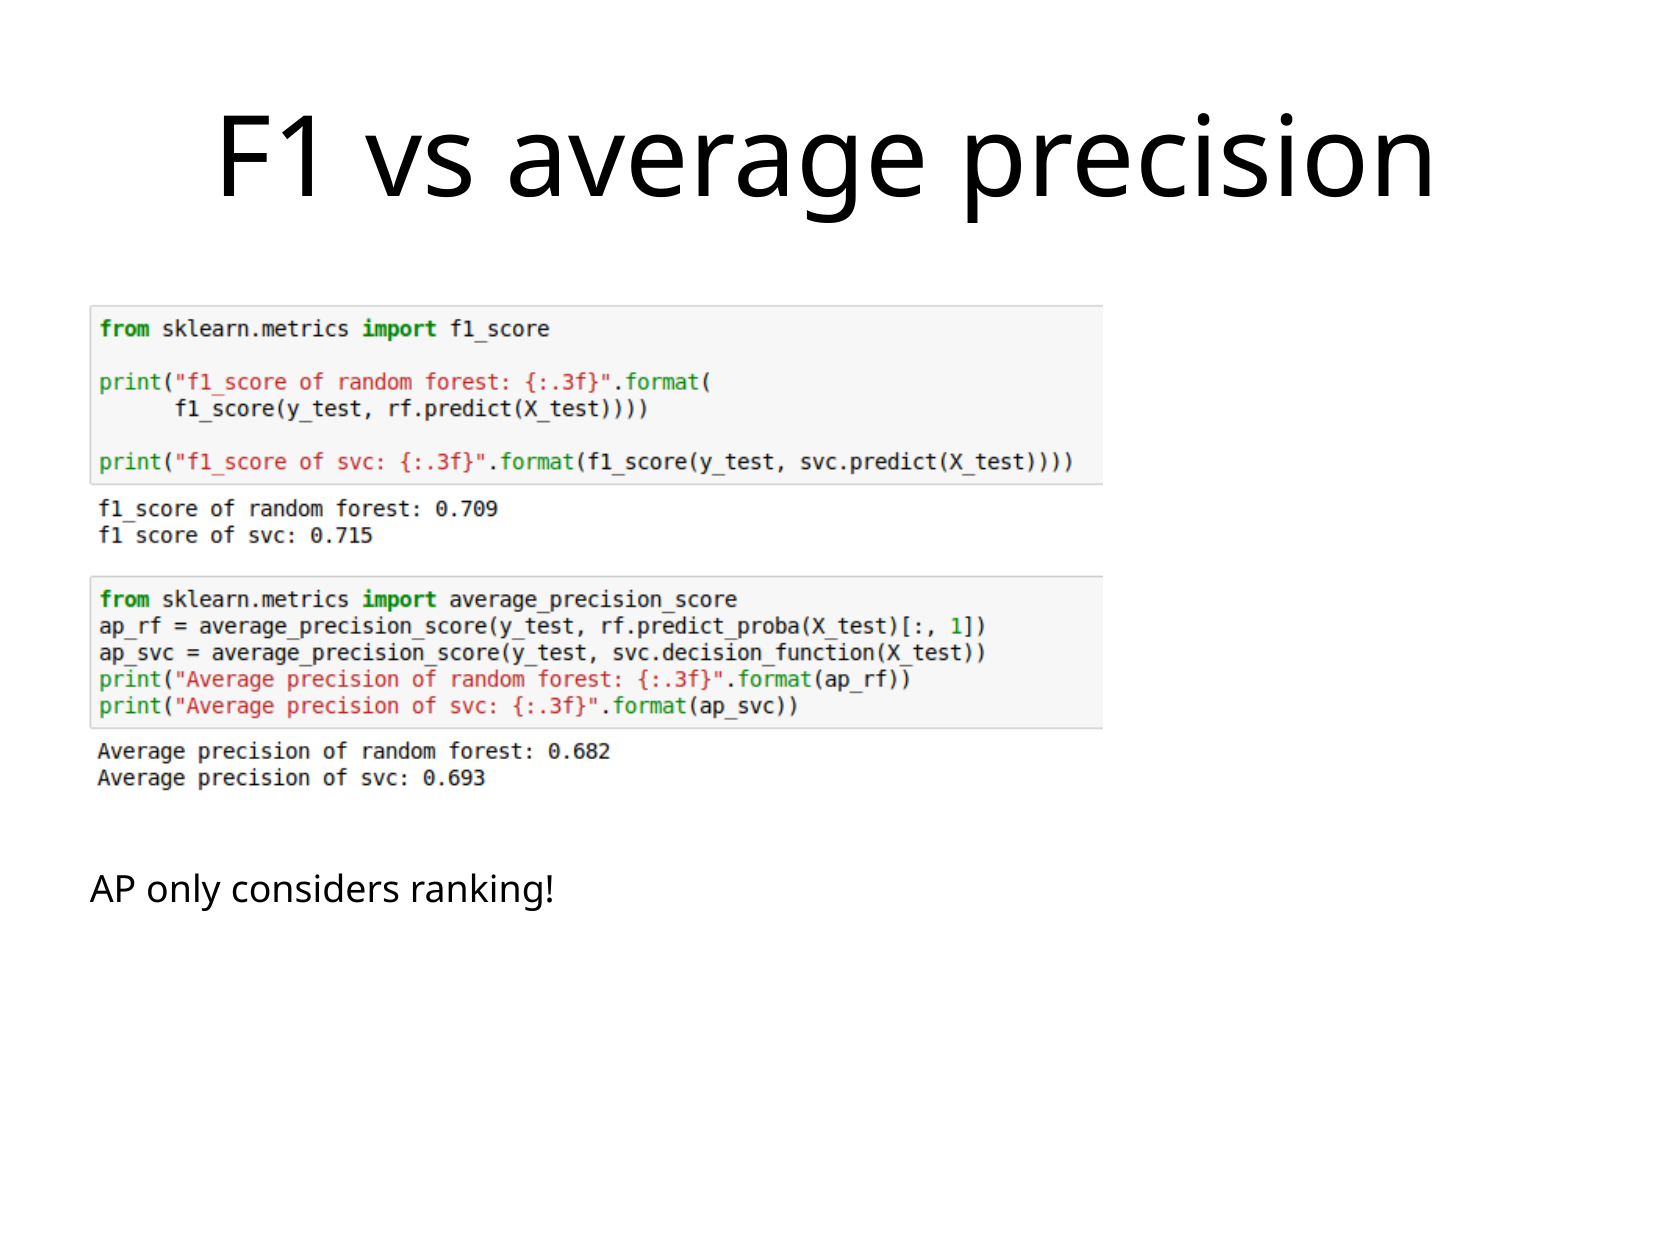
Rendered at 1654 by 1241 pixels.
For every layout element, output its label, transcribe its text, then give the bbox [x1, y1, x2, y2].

title F1 vs average precision [82, 49, 1571, 257]
text_box AP only considers ranking! [75, 855, 1231, 908]
picture [82, 296, 1103, 796]
